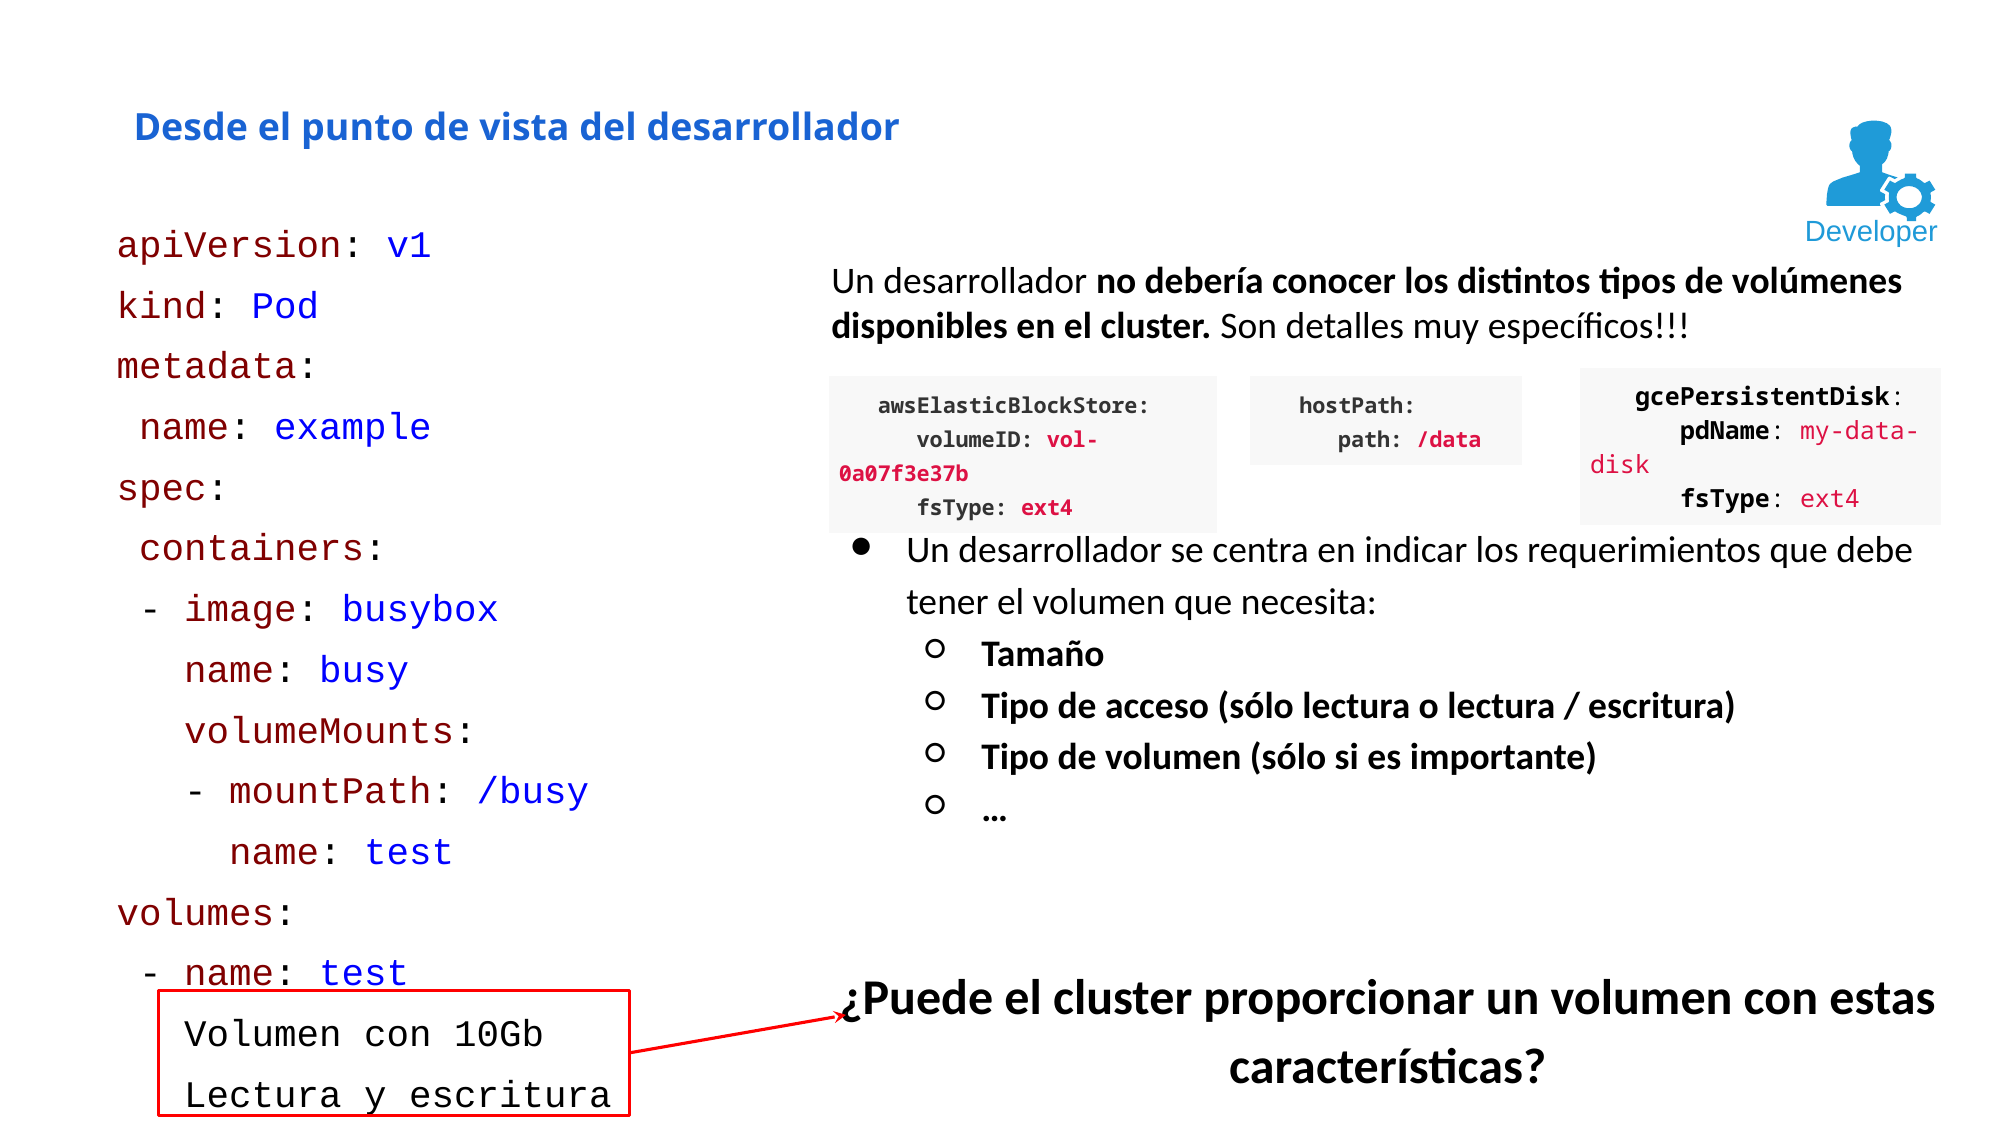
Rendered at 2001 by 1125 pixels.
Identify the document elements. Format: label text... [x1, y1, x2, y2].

text_box Developer [1789, 196, 1960, 257]
text_box Un desarrollador no debería conocer los distintos tipos de volúmenes disponibles en el cluster. Son detalles muy específicos!!! Un desarrollador se centra en indicar los requerimientos que debe tener el volumen que necesita: Tamaño Tipo de acceso (sólo lectura o lectura / escritura) Tipo de volumen (sólo si es importante) … ¿Puede el cluster proporcionar un volumen con estas características? [816, 241, 1960, 1070]
text_box [1826, 120, 1898, 196]
text_box Desde el punto de vista del desarrollador [133, 100, 902, 152]
text_box [1884, 173, 1936, 196]
table_header gcePersistentDisk: pdName: my-data-disk fsType: ext4 [1580, 368, 1941, 525]
table_header awsElasticBlockStore: volumeID: vol-0a07f3e37b fsType: ext4 [829, 376, 1217, 533]
table_header hostPath: path: /data [1250, 376, 1522, 465]
text_box apiVersion: v1 kind: Pod metadata: name: example spec: containers: - image: busybox name: busy volumeMounts: - mountPath: /busy name: test volumes: - name: test Volumen con 10Gb Lectura y escritura [101, 196, 1789, 409]
